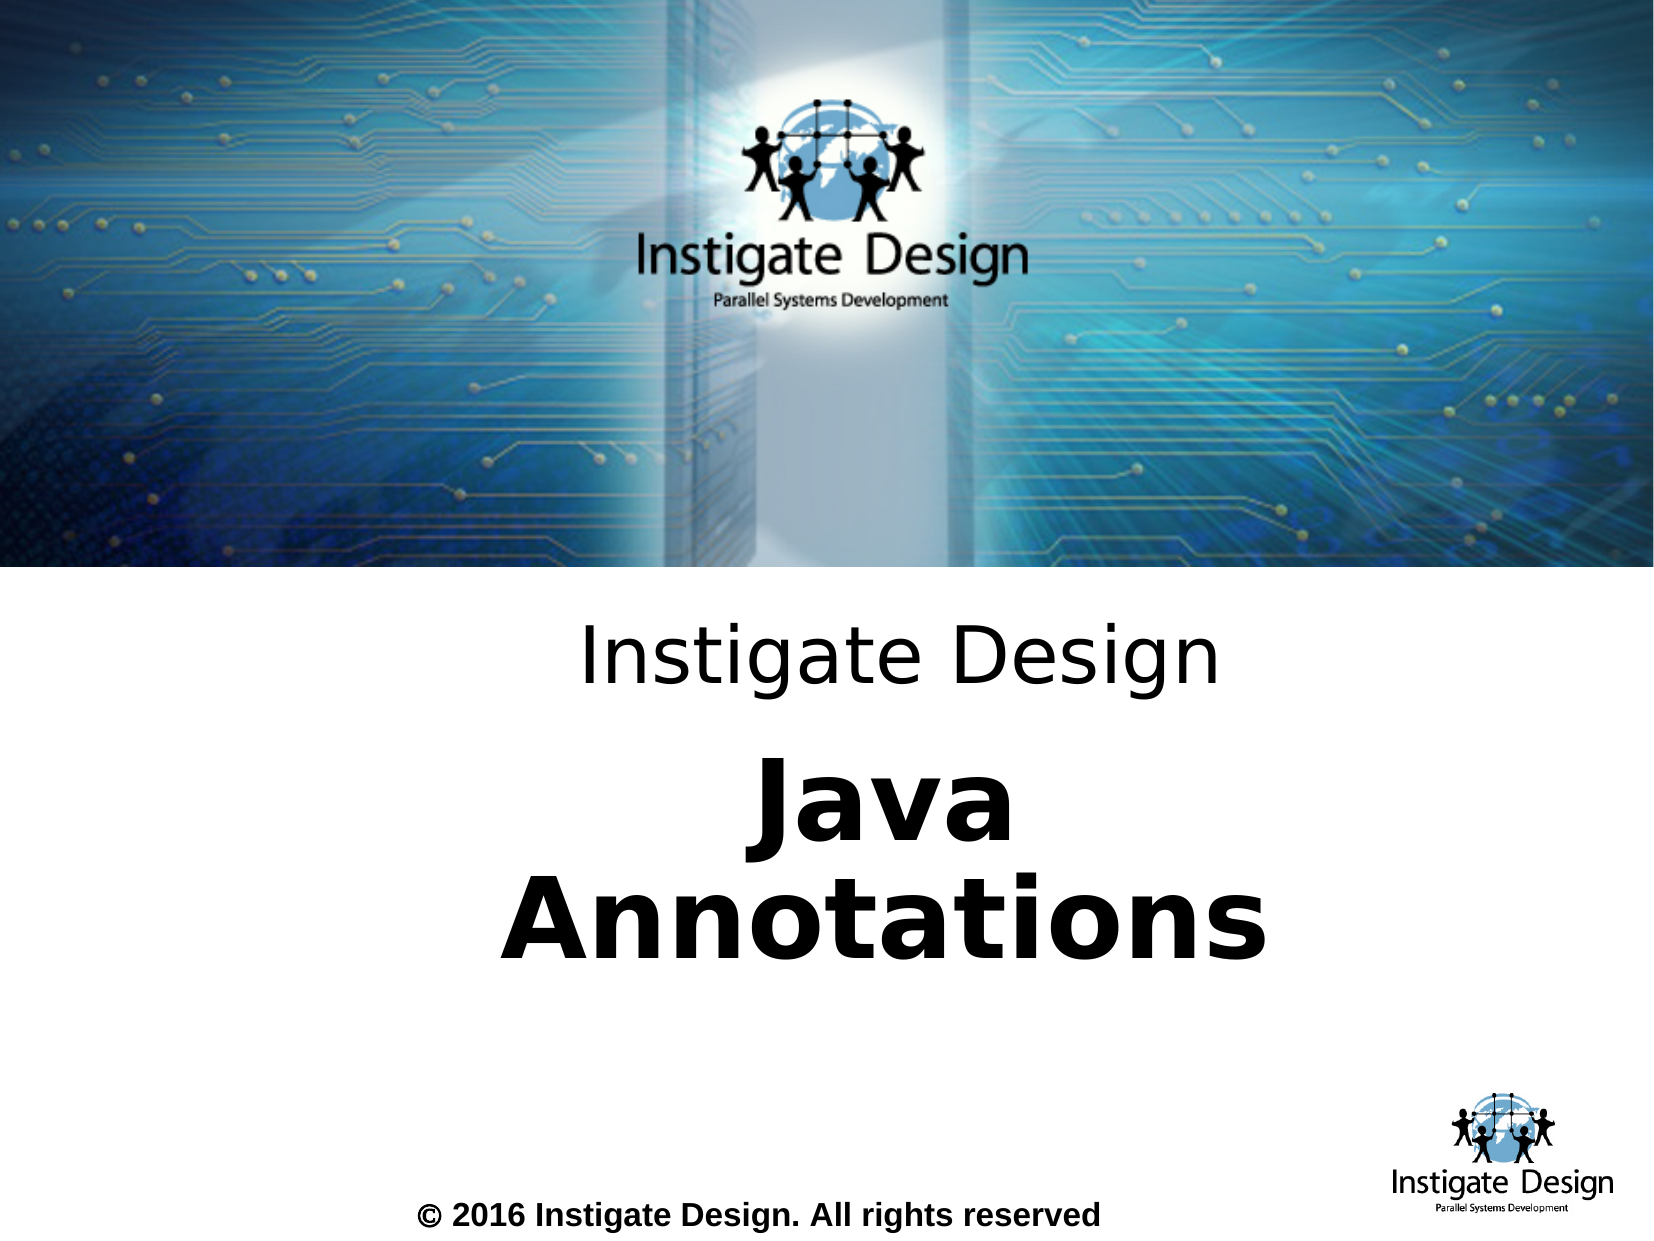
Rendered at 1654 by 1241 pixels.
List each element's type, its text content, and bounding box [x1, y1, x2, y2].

title Instigate Design [558, 612, 1243, 738]
text_box  2016 Instigate Design. All rights reserved [416, 1196, 1224, 1241]
subtitle Java Annotations [348, 738, 1348, 1131]
picture [0, 0, 1654, 567]
picture [1393, 1093, 1613, 1213]
